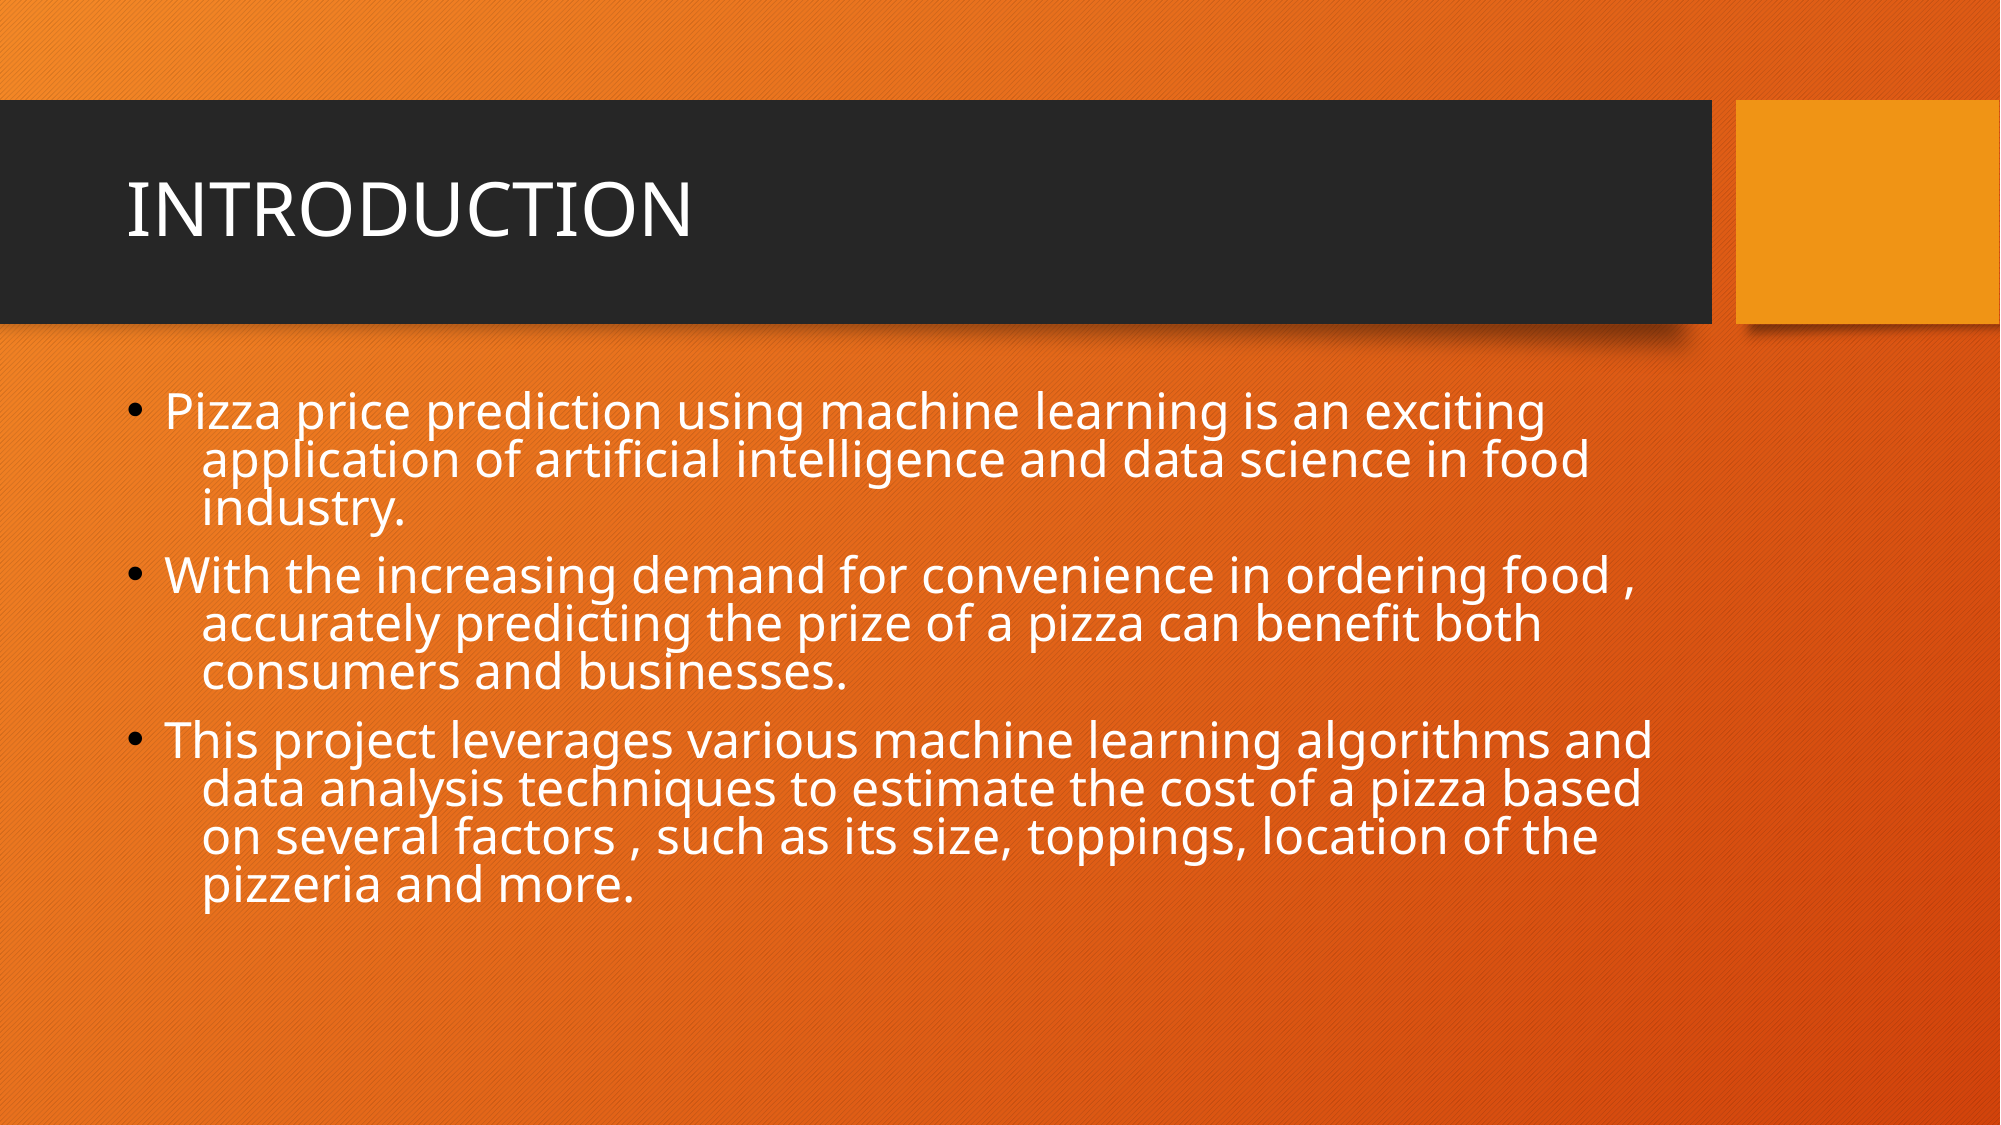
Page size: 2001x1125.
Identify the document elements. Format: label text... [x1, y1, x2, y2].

title INTRODUCTION [111, 123, 1689, 301]
list Pizza price prediction using machine learning is an exciting application of artificial intelligence and data science in food industry. With the increasing demand for convenience in ordering food , accurately predicting the prize of a pizza can benefit both consumers and businesses. This project leverages various machine learning algorithms and data analysis techniques to estimate the cost of a pizza based on several factors , such as its size, toppings, location of the pizzeria and more. [111, 383, 1689, 974]
